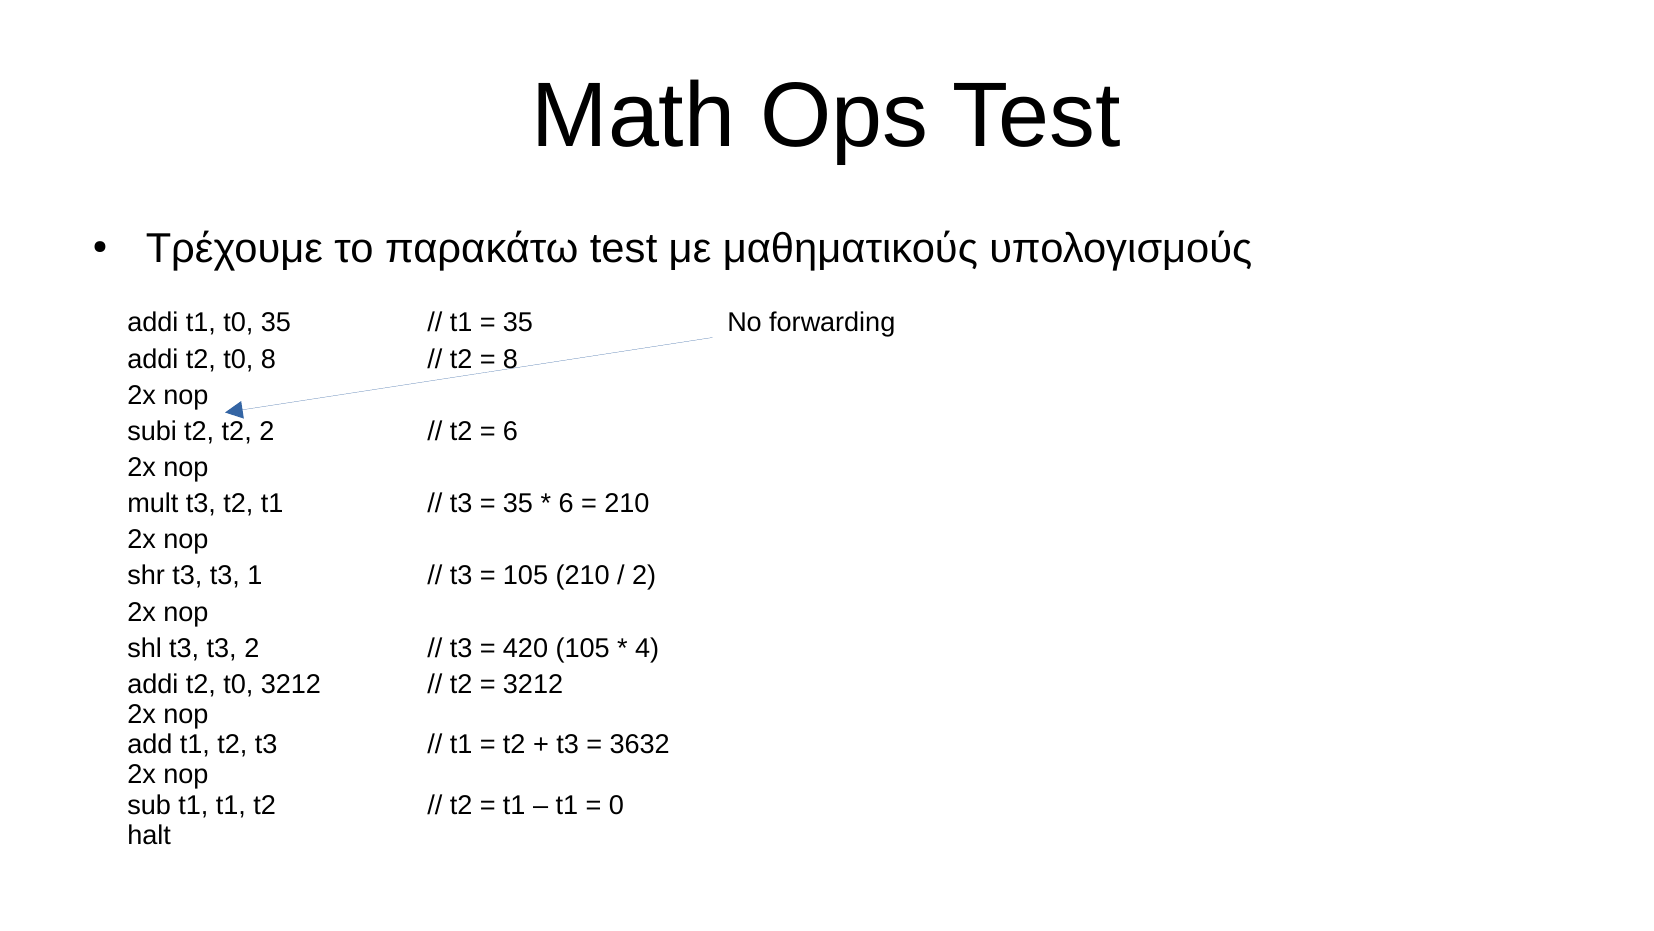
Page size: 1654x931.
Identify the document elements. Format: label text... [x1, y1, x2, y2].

text_box No forwarding [863, 300, 1126, 346]
title Math Ops Test [82, 37, 1571, 193]
list Τρέχουμε το παρακάτω test με μαθηματικούς υπολογισμούς [75, 225, 1276, 338]
text_box addi t1, t0, 35 // t1 = 35 addi t2, t0, 8 // t2 = 8 2x nop subi t2, t2, 2 // t2 = 6 2x nop mult t3, t2, t1 // t3 = 35 * 6 = 210 2x nop shr t3, t3, 1 // t3 = 105 (210 / 2) 2x nop shl t3, t3, 2 // t3 = 420 (105 * 4) addi t2, t0, 3212 // t2 = 3212 2x nop add t1, t2, t3 // t1 = t2 + t3 = 3632 2x nop sub t1, t1, t2 // t2 = t1 – t1 = 0 halt [112, 300, 863, 931]
